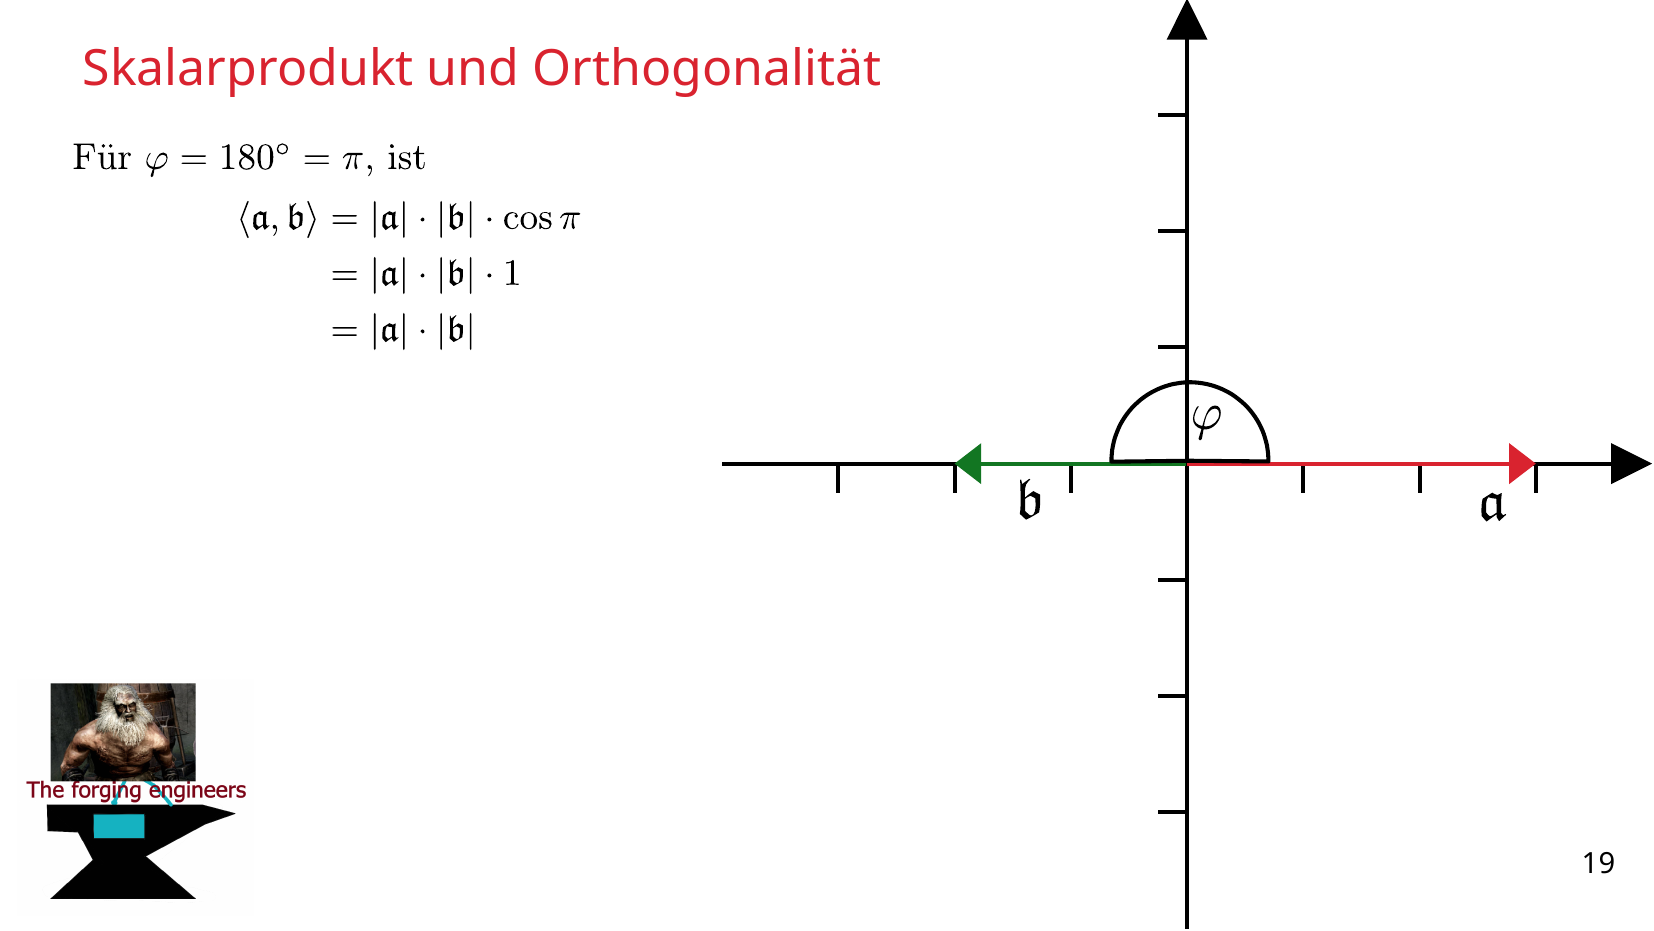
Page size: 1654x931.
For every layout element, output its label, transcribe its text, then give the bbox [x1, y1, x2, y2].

picture [236, 200, 581, 351]
picture [17, 679, 254, 916]
title Skalarprodukt und Orthogonalität [82, 37, 720, 95]
picture [70, 141, 427, 179]
picture [720, 0, 1654, 931]
